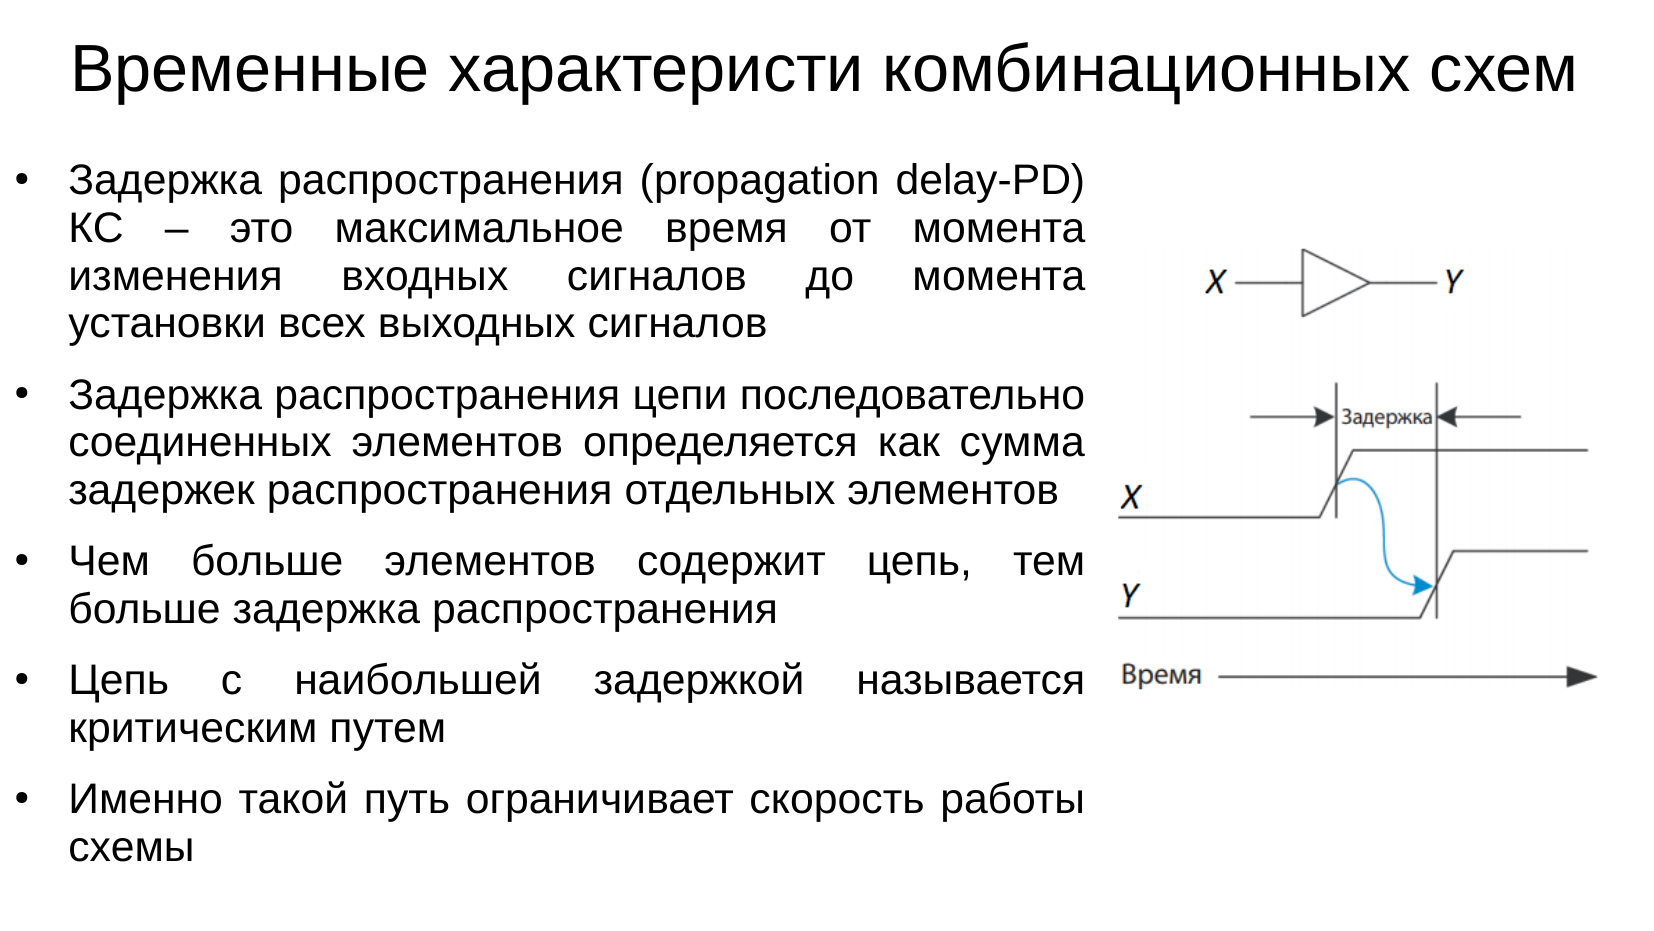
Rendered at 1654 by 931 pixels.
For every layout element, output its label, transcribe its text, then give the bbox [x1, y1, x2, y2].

picture [1092, 224, 1621, 721]
list Задержка распространения (propagation delay-PD) КС – это максимальное время от момента изменения входных сигналов до момента установки всех выходных сигналов Задержка распространения цепи последовательно соединенных элементов определяется как сумма задержек распространения отдельных элементов Чем больше элементов содержит цепь, тем больше задержка распространения Цепь с наибольшей задержкой называется критическим путем Именно такой путь ограничивает скорость работы схемы [12, 155, 1087, 921]
title Временные характеристи комбинационных схем [15, 1, 1636, 136]
